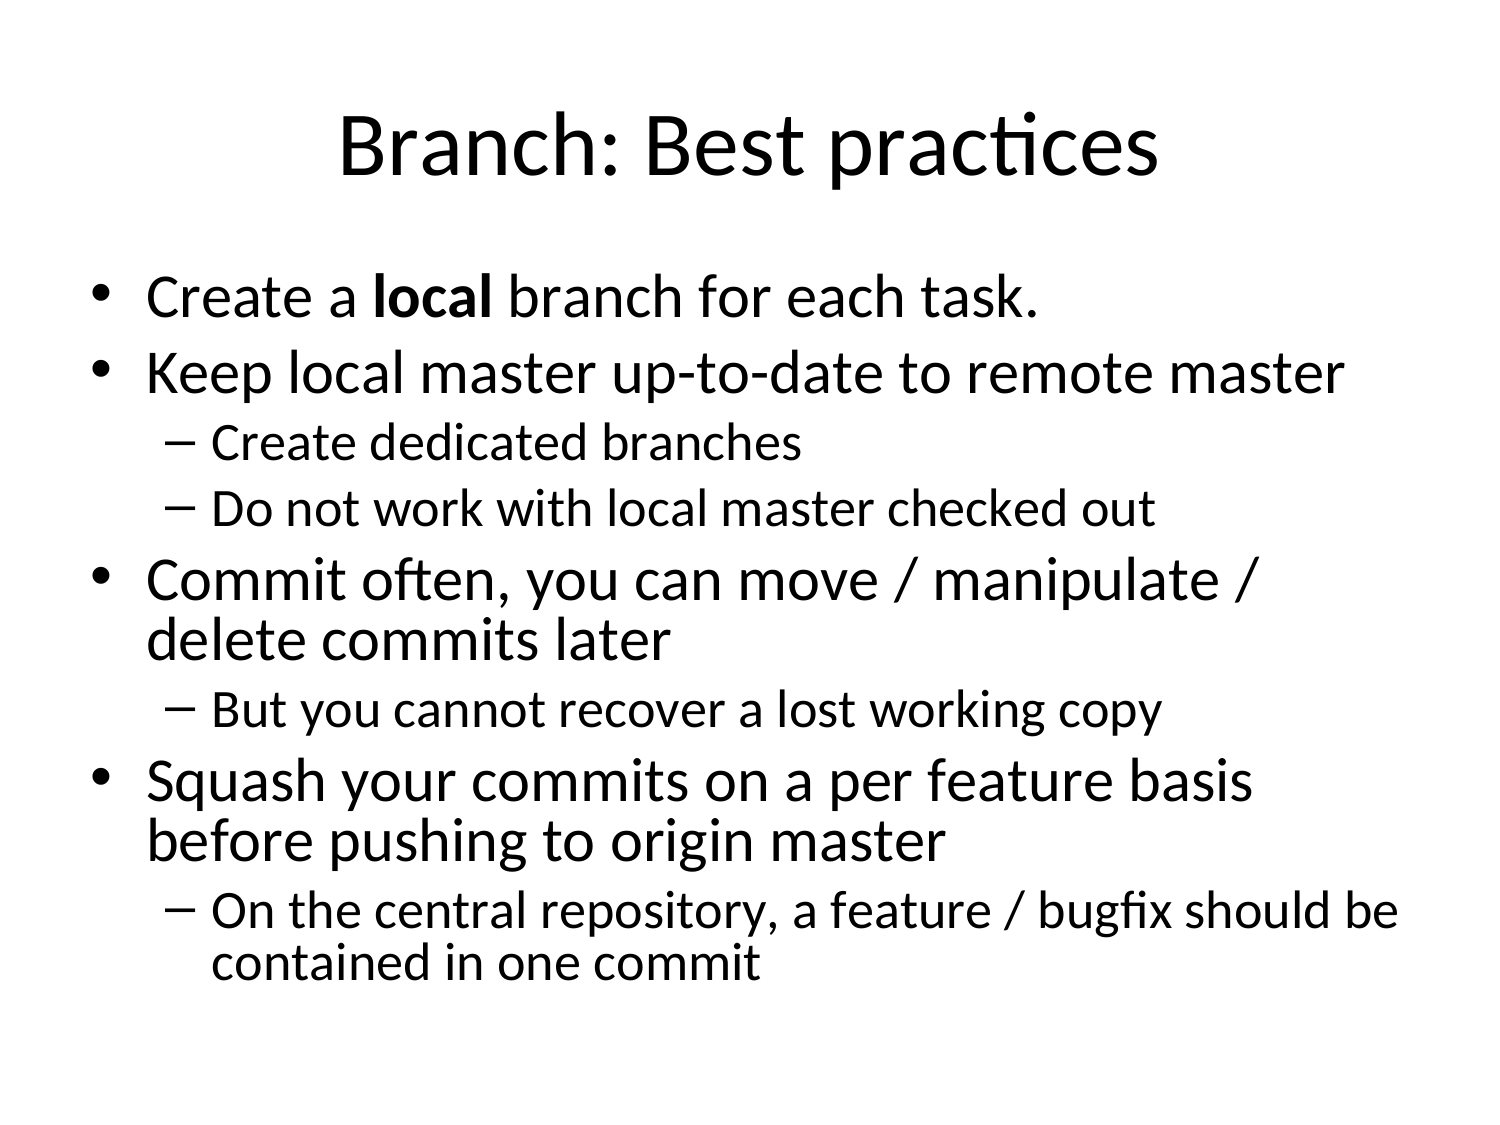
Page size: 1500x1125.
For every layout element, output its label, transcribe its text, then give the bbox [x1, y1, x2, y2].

title Branch: Best practices [75, 45, 1426, 233]
list Create a local branch for each task. Keep local master up-to-date to remote master Create dedicated branches Do not work with local master checked out Commit often, you can move / manipulate / delete commits later But you cannot recover a lost working copy Squash your commits on a per feature basis before pushing to origin master On the central repository, a feature / bugfix should be contained in one commit [75, 262, 1426, 1006]
